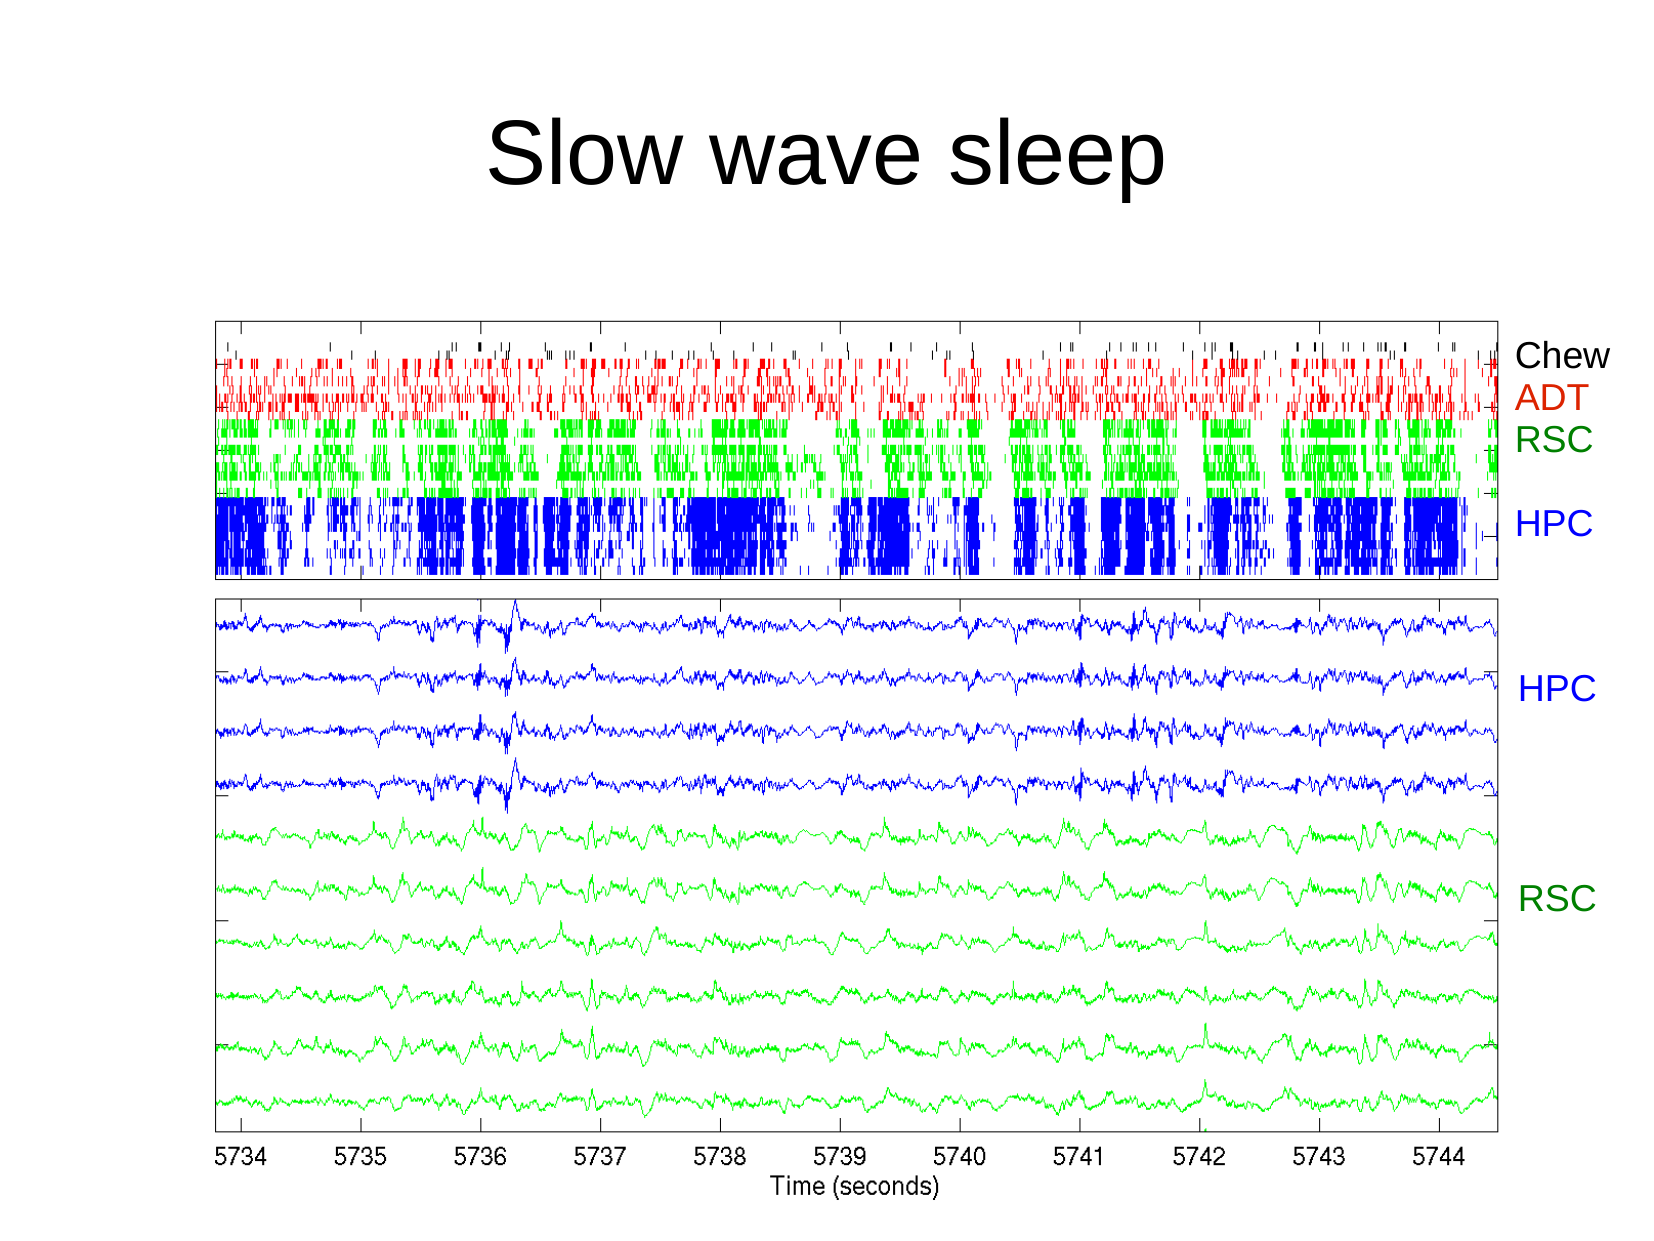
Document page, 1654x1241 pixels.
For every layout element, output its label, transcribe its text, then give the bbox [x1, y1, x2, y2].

text_box HPC RSC [1503, 660, 1612, 927]
title Slow wave sleep [82, 49, 1571, 257]
picture [0, 246, 1654, 1241]
text_box Chew ADT RSC HPC [1500, 327, 1626, 552]
